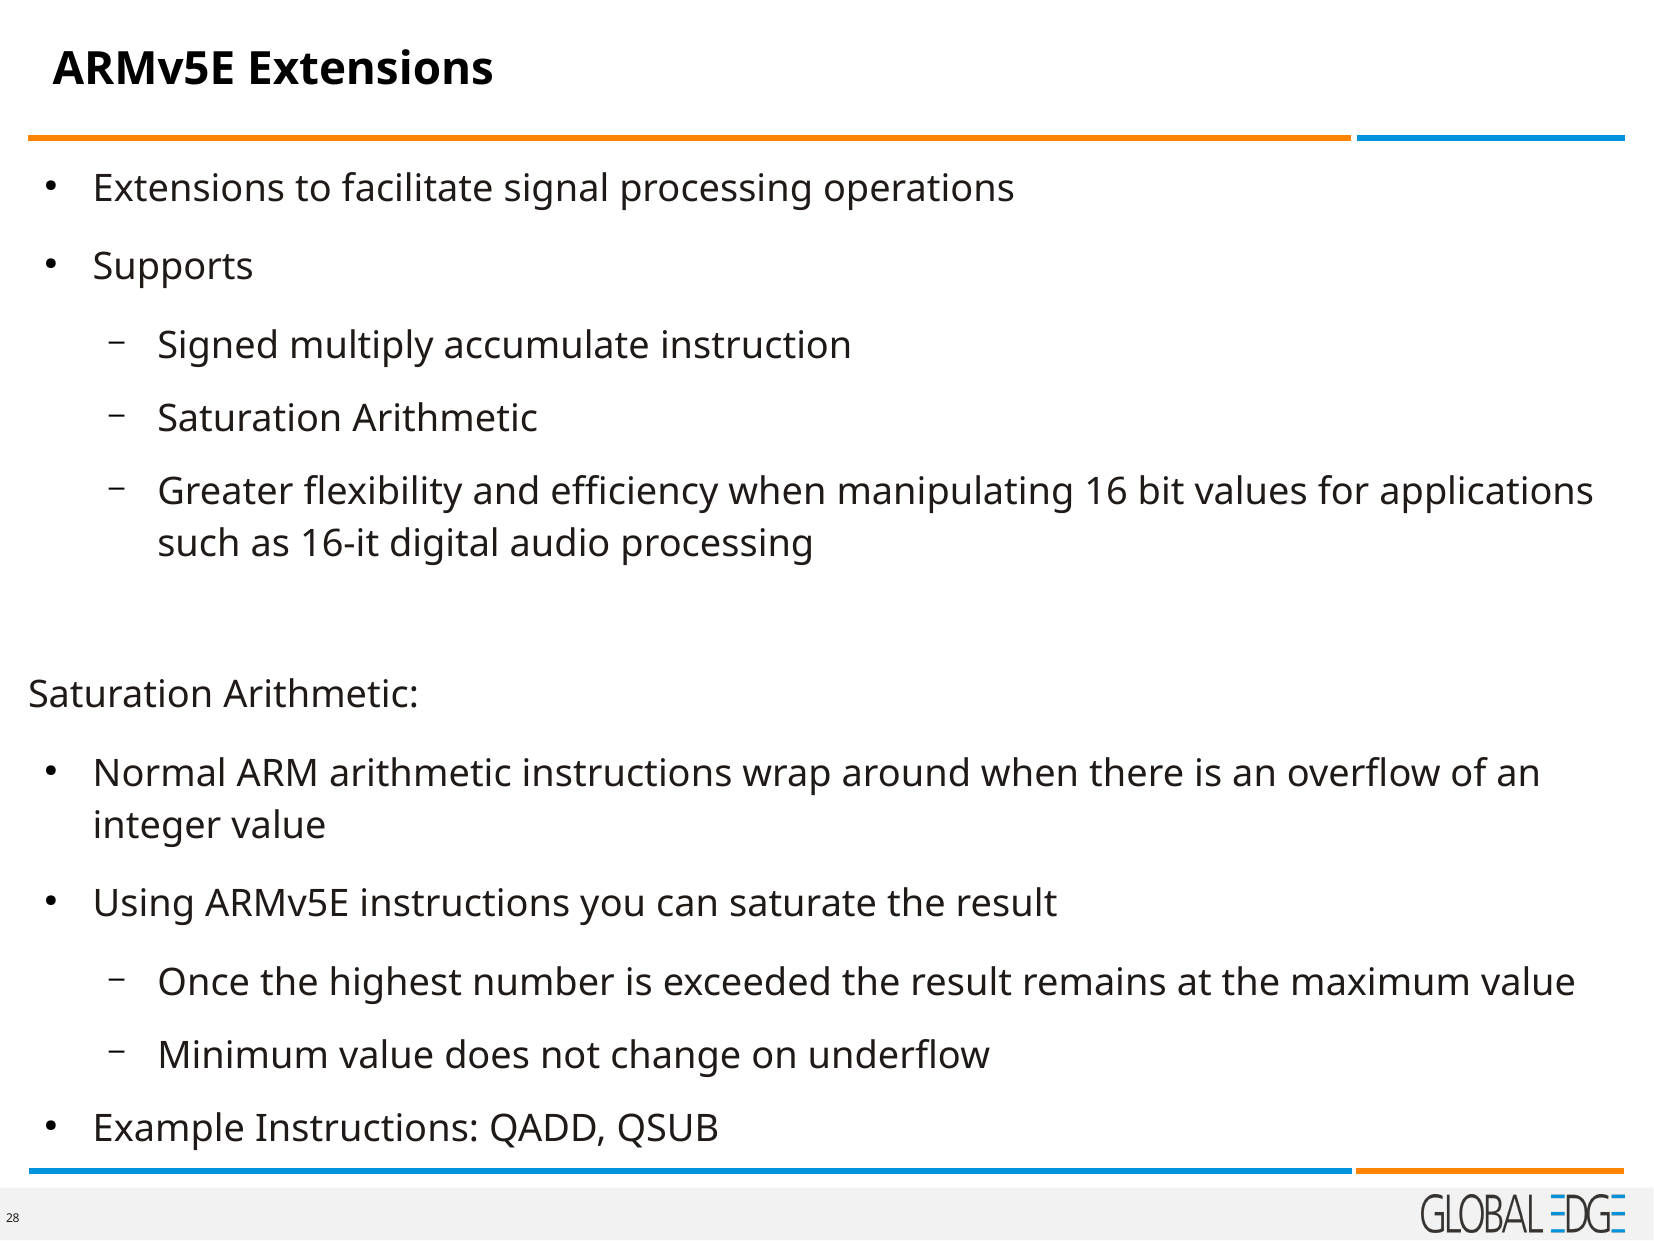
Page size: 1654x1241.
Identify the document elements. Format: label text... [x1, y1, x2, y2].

picture [1421, 1194, 1625, 1233]
list Extensions to facilitate signal processing operations Supports Signed multiply accumulate instruction Saturation Arithmetic Greater flexibility and efficiency when manipulating 16 bit values for applications such as 16-it digital audio processing Saturation Arithmetic: Normal ARM arithmetic instructions wrap around when there is an overflow of an integer value Using ARMv5E instructions you can saturate the result Once the highest number is exceeded the result remains at the maximum value Minimum value does not change on underflow Example Instructions: QADD, QSUB [28, 160, 1625, 1153]
title ARMv5E Extensions [17, 18, 1499, 115]
